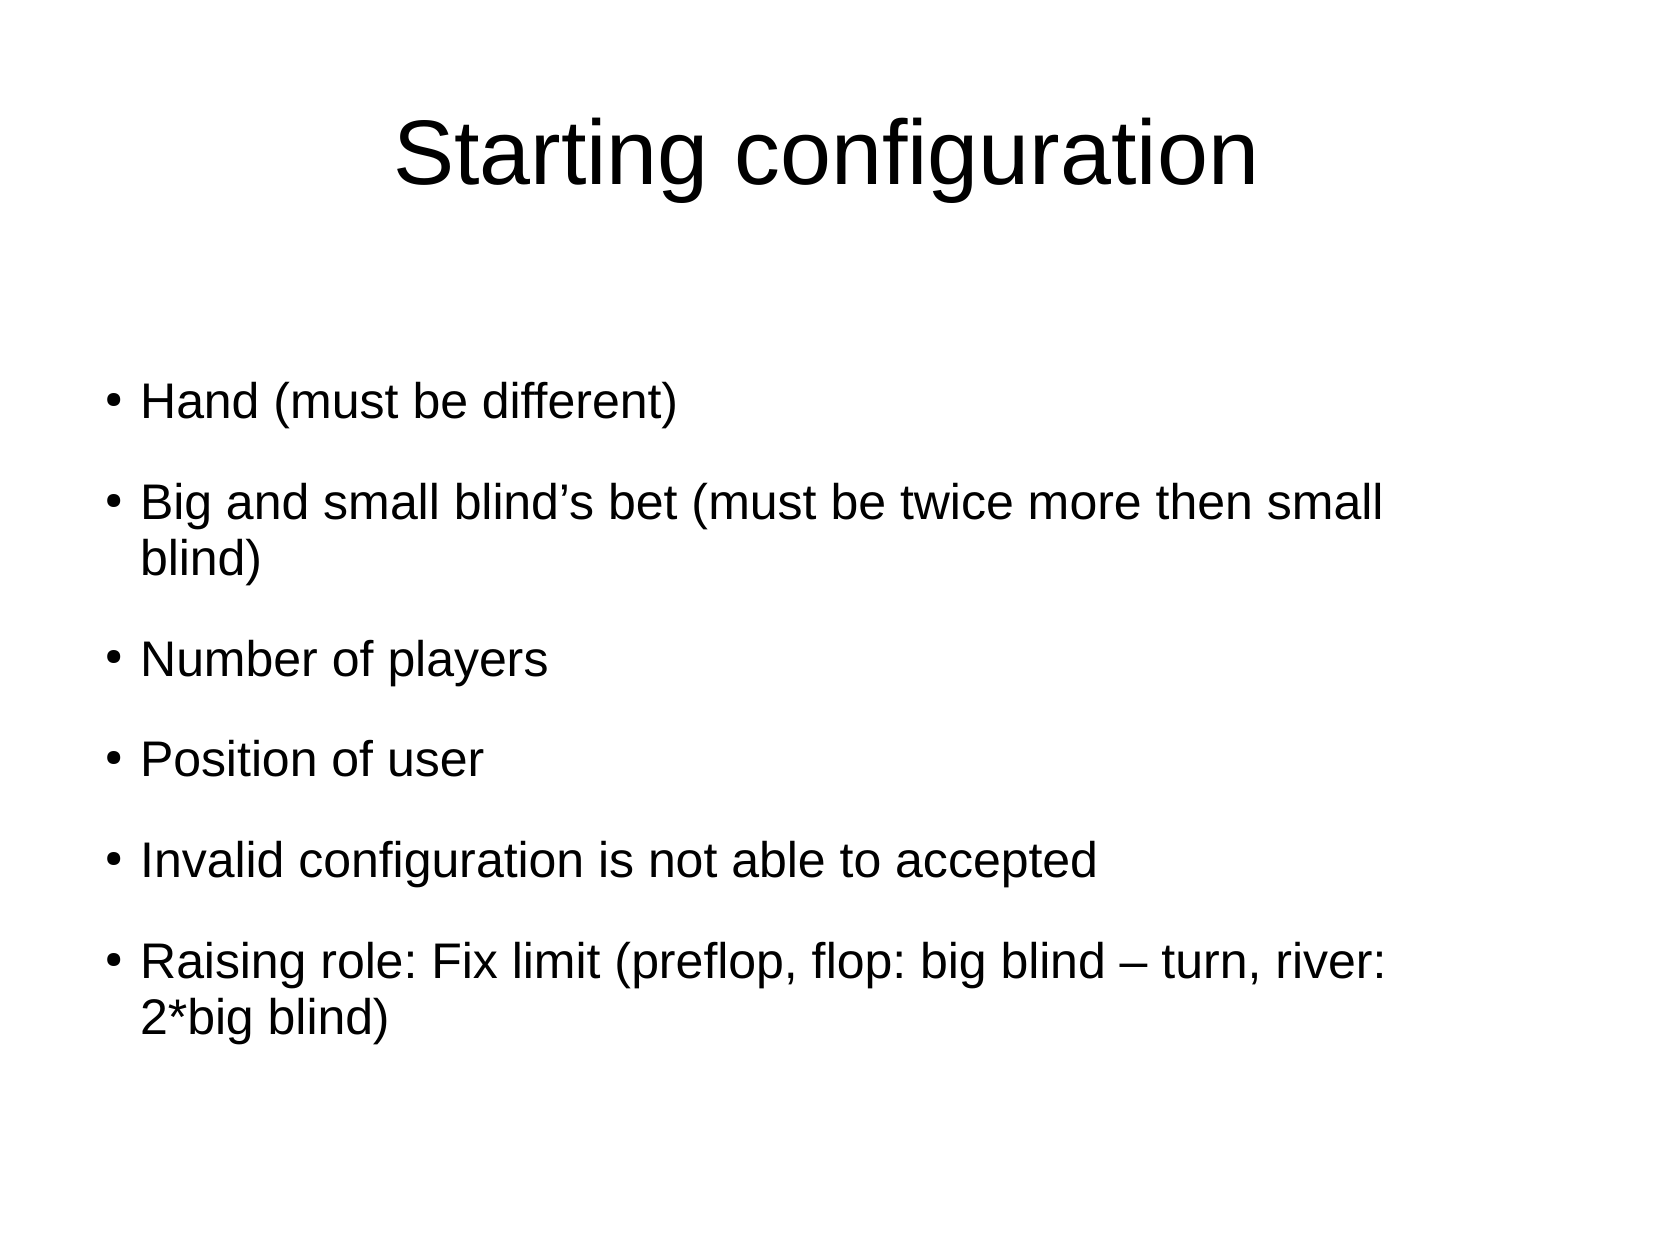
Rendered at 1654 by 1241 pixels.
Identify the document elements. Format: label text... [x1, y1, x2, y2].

title Starting configuration [82, 49, 1571, 257]
text_box Hand (must be different) Big and small blind’s bet (must be twice more then small blind) Number of players Position of user Invalid configuration is not able to accepted Raising role: Fix limit (preflop, flop: big blind – turn, river: 2*big blind) [90, 270, 1516, 1126]
